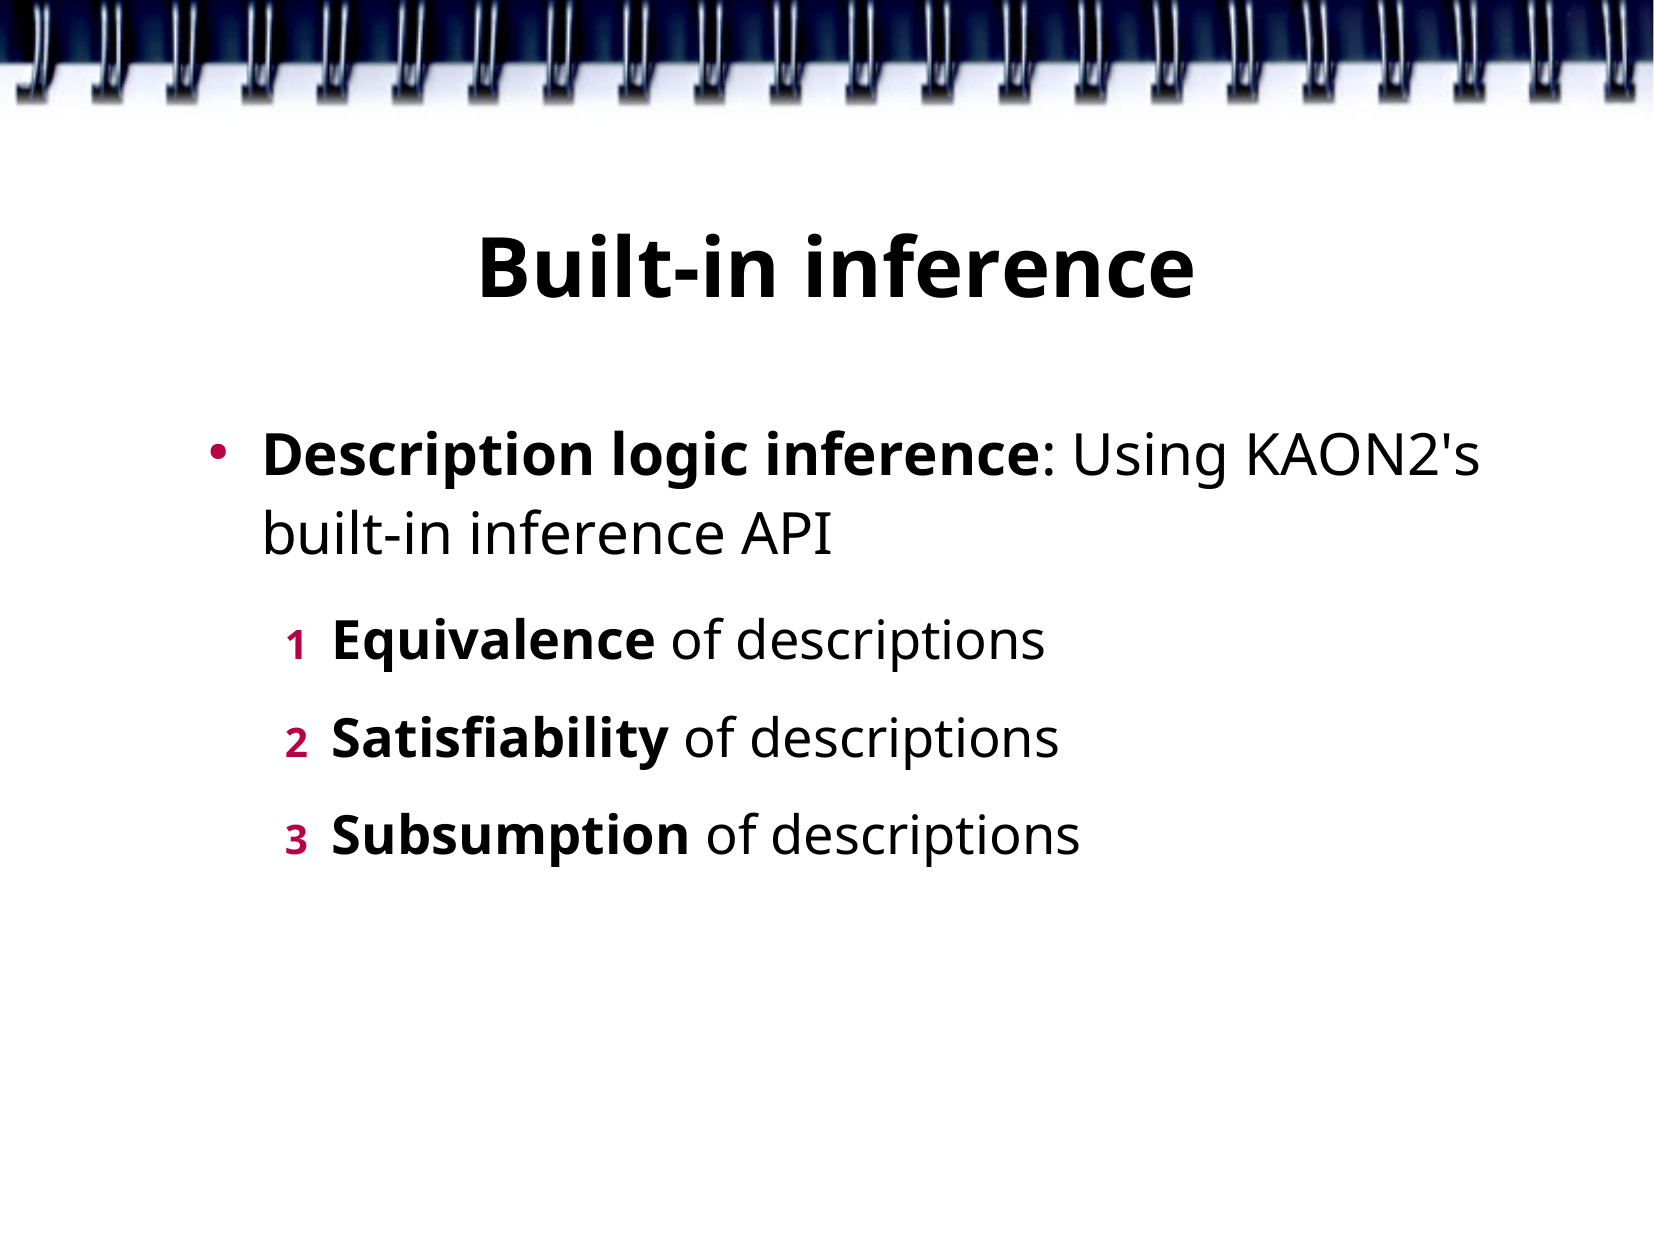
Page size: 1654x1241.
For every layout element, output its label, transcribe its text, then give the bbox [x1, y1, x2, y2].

picture [0, 0, 1654, 121]
title Built-in inference [139, 169, 1535, 362]
list Description logic inference: Using KAON2's built-in inference API Equivalence of descriptions Satisfiability of descriptions Subsumption of descriptions [190, 413, 1506, 1182]
